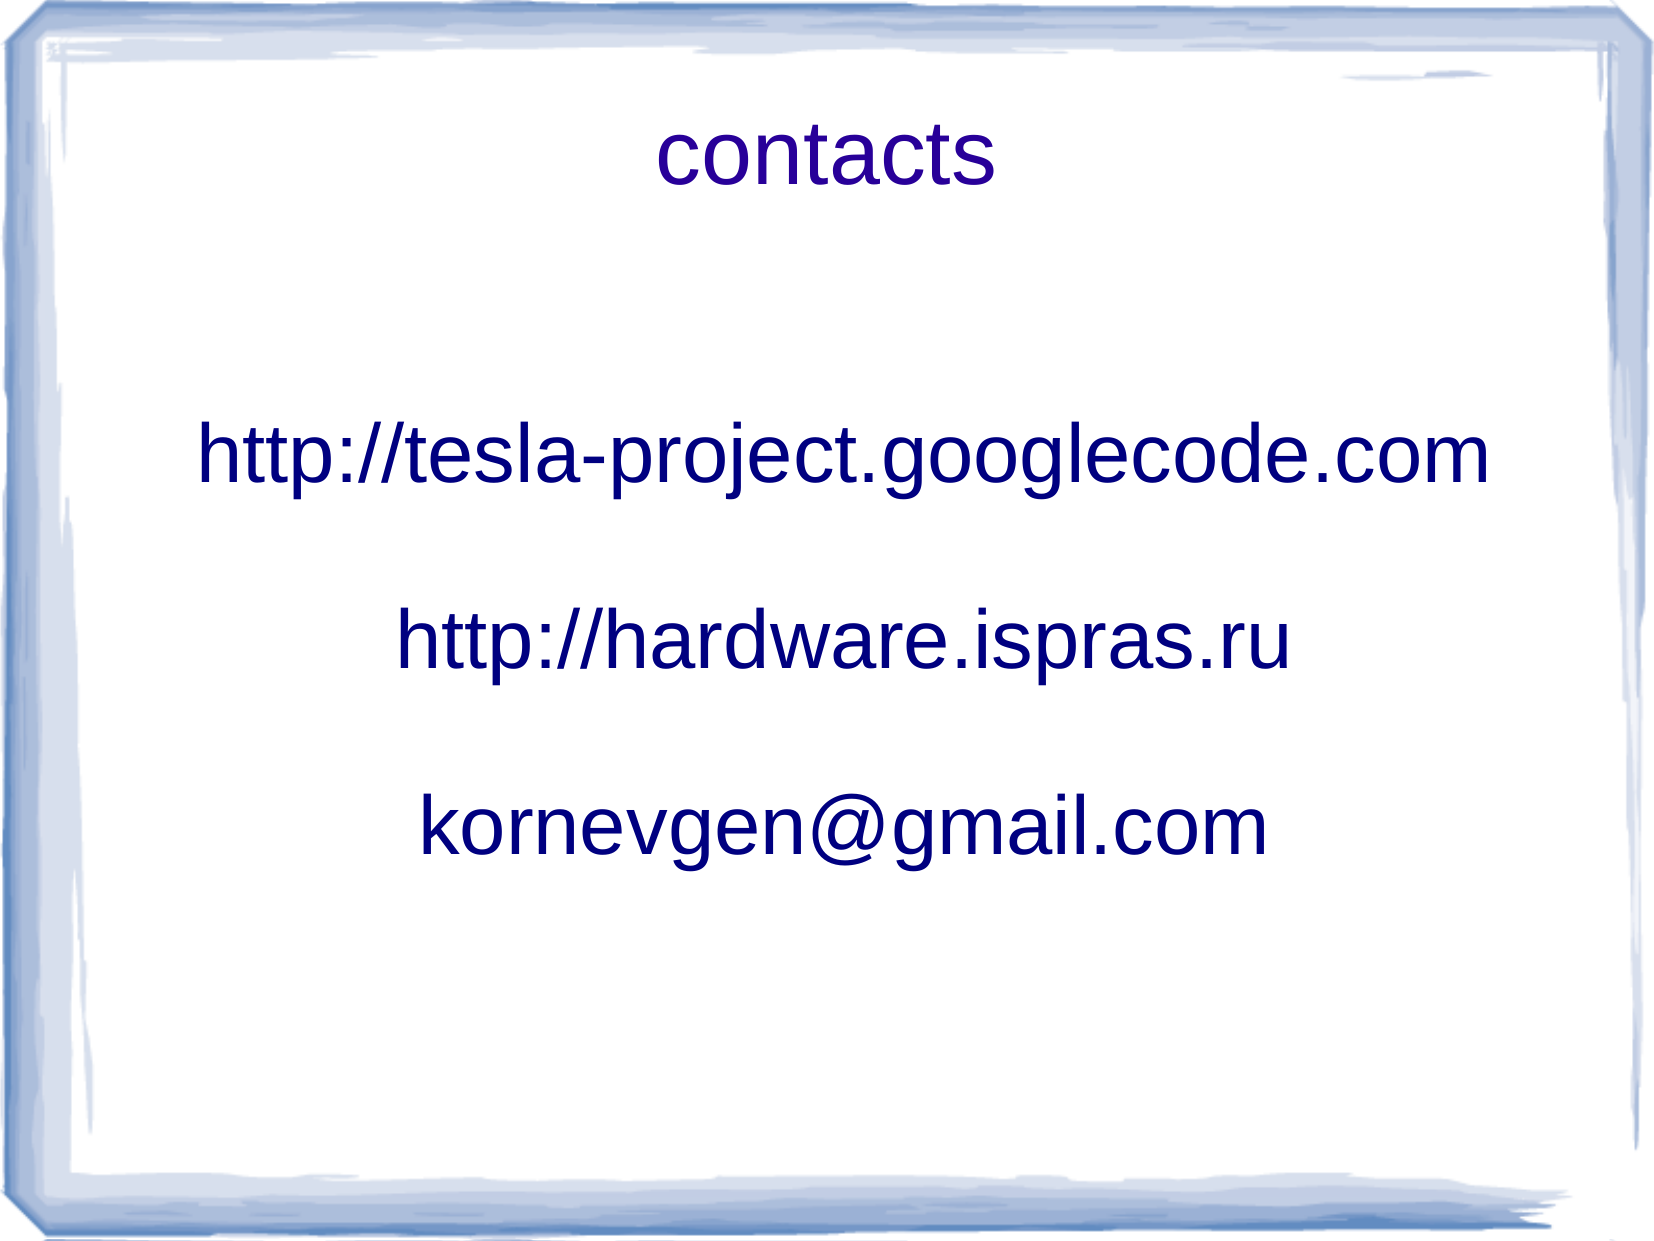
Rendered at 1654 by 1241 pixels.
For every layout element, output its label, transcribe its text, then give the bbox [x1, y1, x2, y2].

subtitle http://tesla-project.googlecode.com http://hardware.ispras.ru kornevgen@gmail.com [118, 237, 1571, 1042]
title contacts [82, 49, 1571, 257]
picture [0, 0, 1654, 1241]
